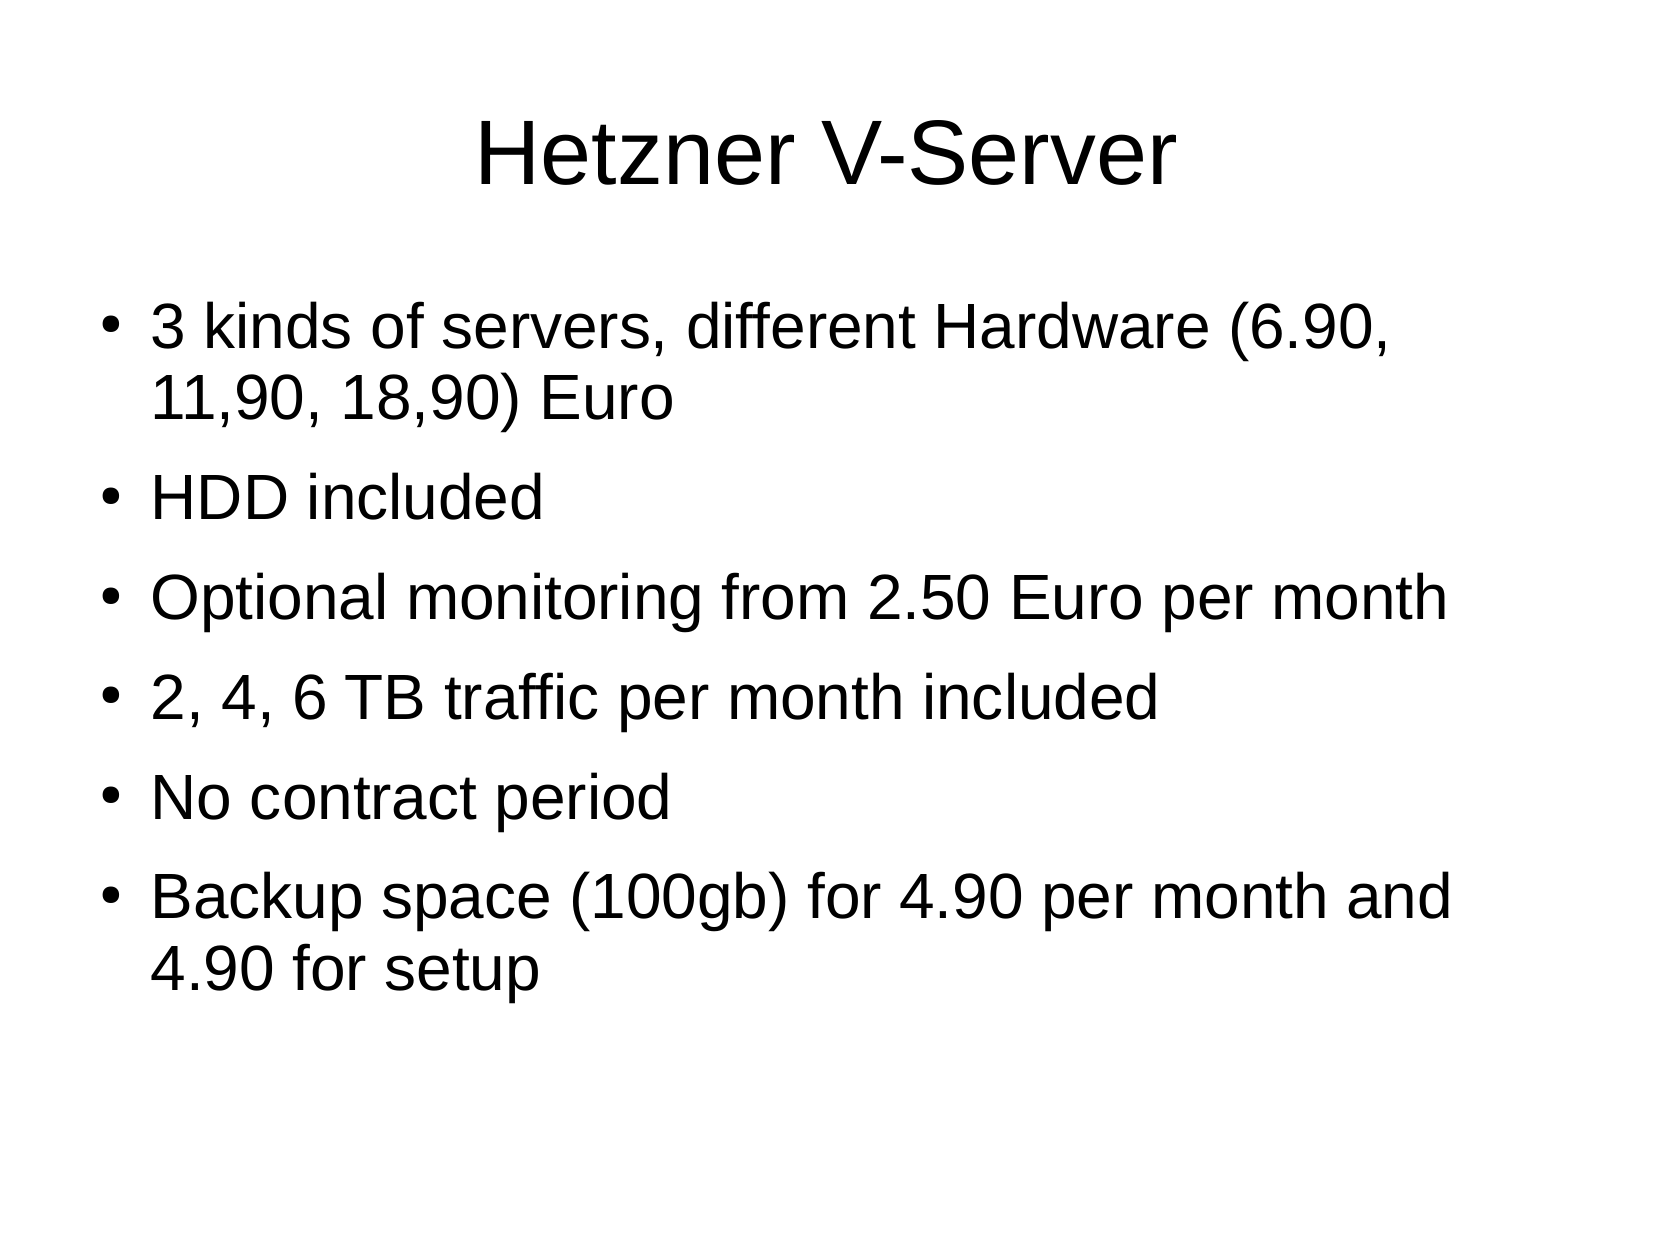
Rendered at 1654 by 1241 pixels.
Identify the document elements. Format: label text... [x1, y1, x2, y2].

list 3 kinds of servers, different Hardware (6.90, 11,90, 18,90) Euro HDD included Optional monitoring from 2.50 Euro per month 2, 4, 6 TB traffic per month included No contract period Backup space (100gb) for 4.90 per month and 4.90 for setup [82, 290, 1571, 1010]
title Hetzner V-Server [82, 49, 1571, 257]
